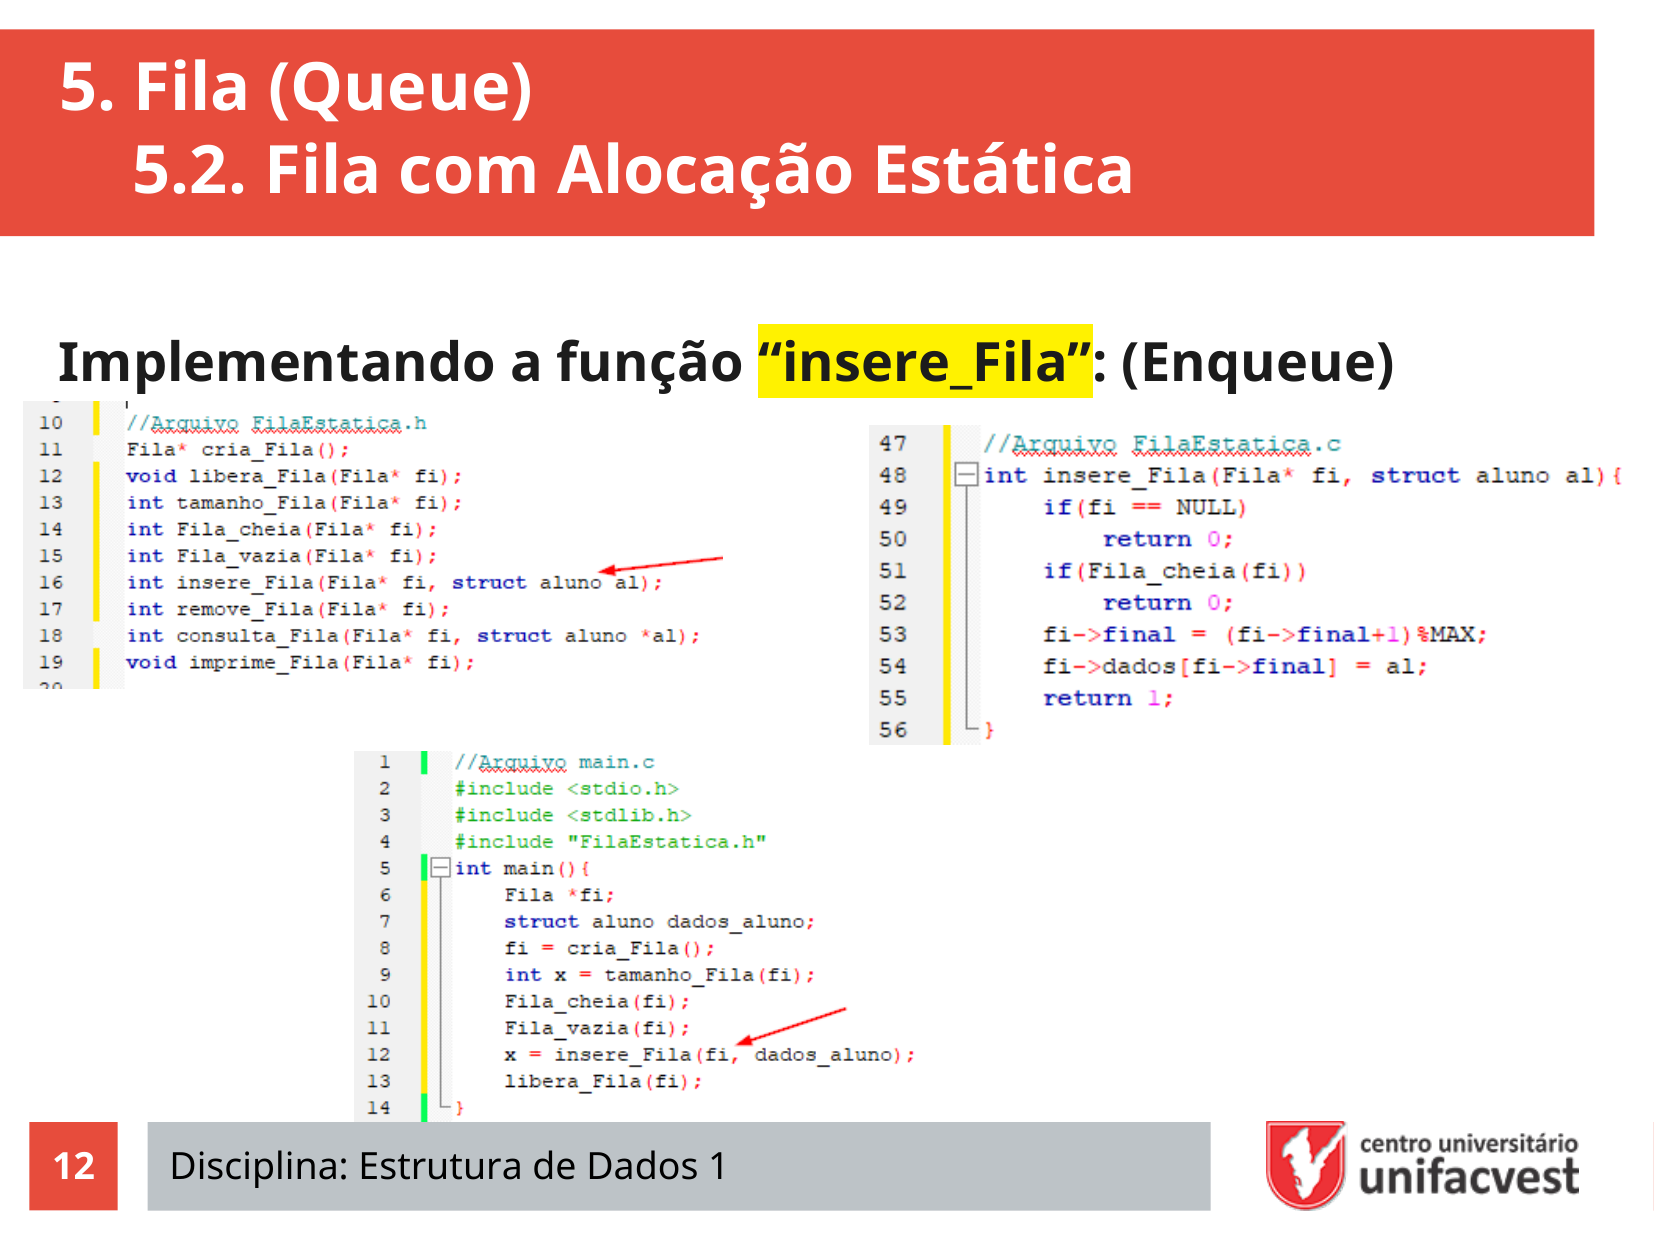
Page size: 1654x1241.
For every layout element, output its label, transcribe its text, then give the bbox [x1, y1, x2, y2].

list Implementando a função “insere_Fila”: (Enqueue) [59, 324, 1566, 1093]
text_box [1238, 1120, 1654, 1212]
picture [354, 751, 935, 1123]
title 5. Fila (Queue) 5.2. Fila com Alocação Estática [59, 59, 1595, 207]
picture [869, 425, 1642, 745]
text_box Disciplina: Estrutura de Dados 1 [154, 1132, 1205, 1196]
picture [23, 401, 723, 690]
picture [1266, 1121, 1579, 1211]
